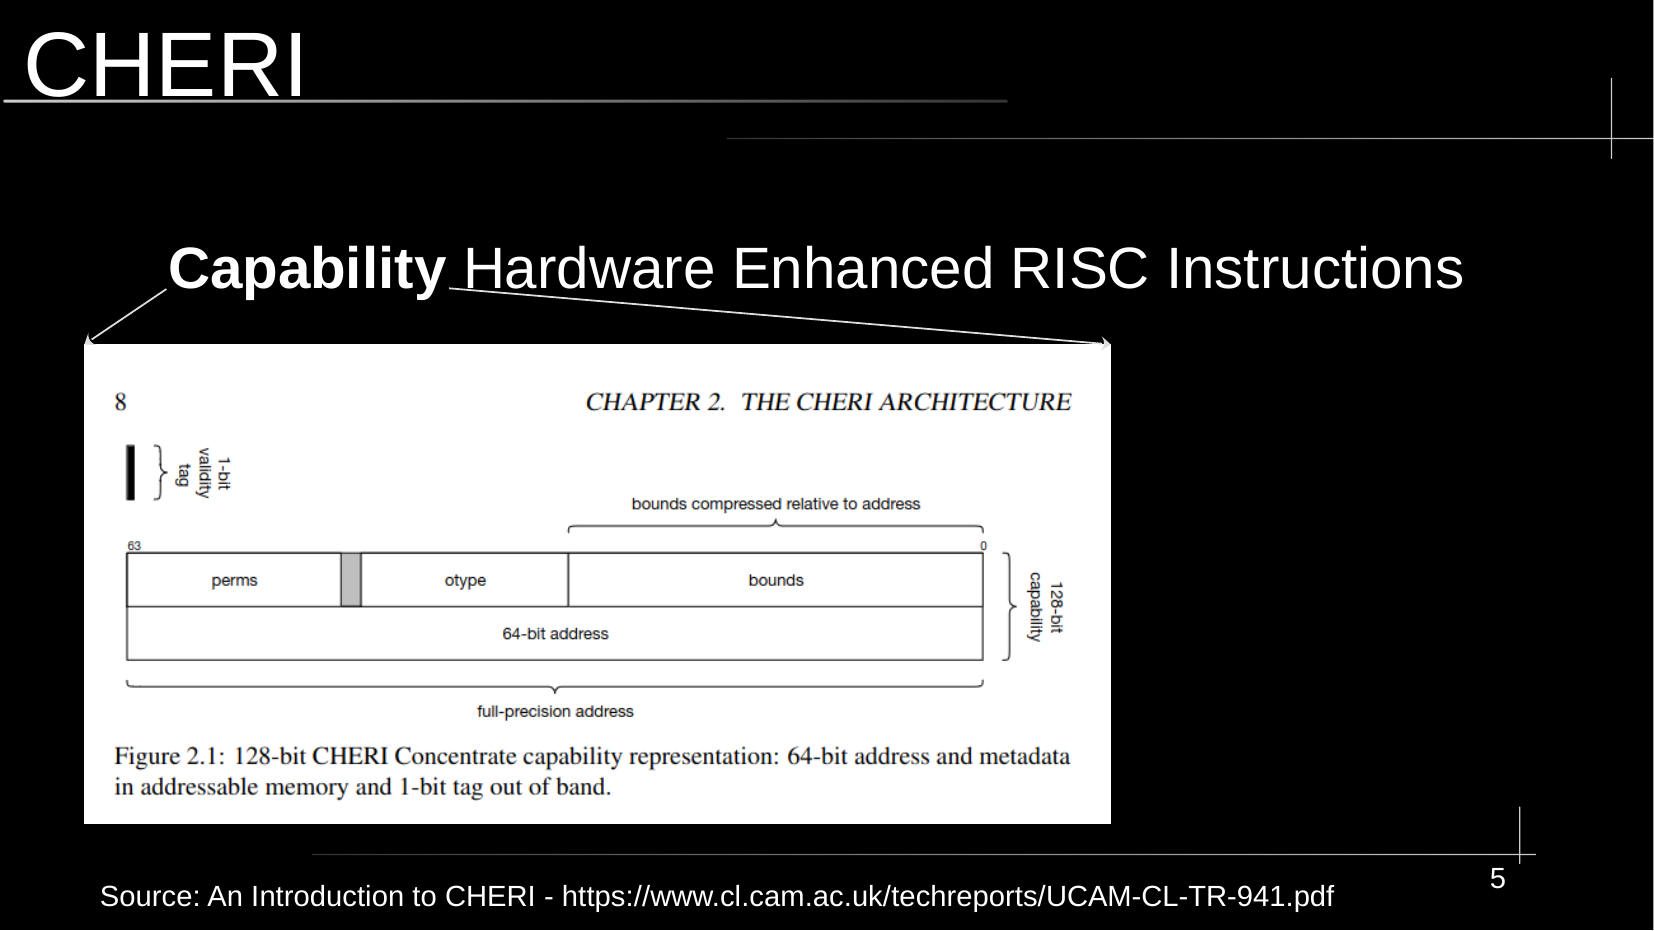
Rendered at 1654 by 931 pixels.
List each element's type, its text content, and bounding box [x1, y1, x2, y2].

title CHERI [23, 11, 1589, 119]
picture [84, 344, 1111, 824]
text_box Capability Hardware Enhanced RISC Instructions [153, 228, 1501, 374]
text_box Source: An Introduction to CHERI - https://www.cl.cam.ac.uk/techreports/UCAM-CL-TR-941.pdf [85, 872, 1352, 921]
